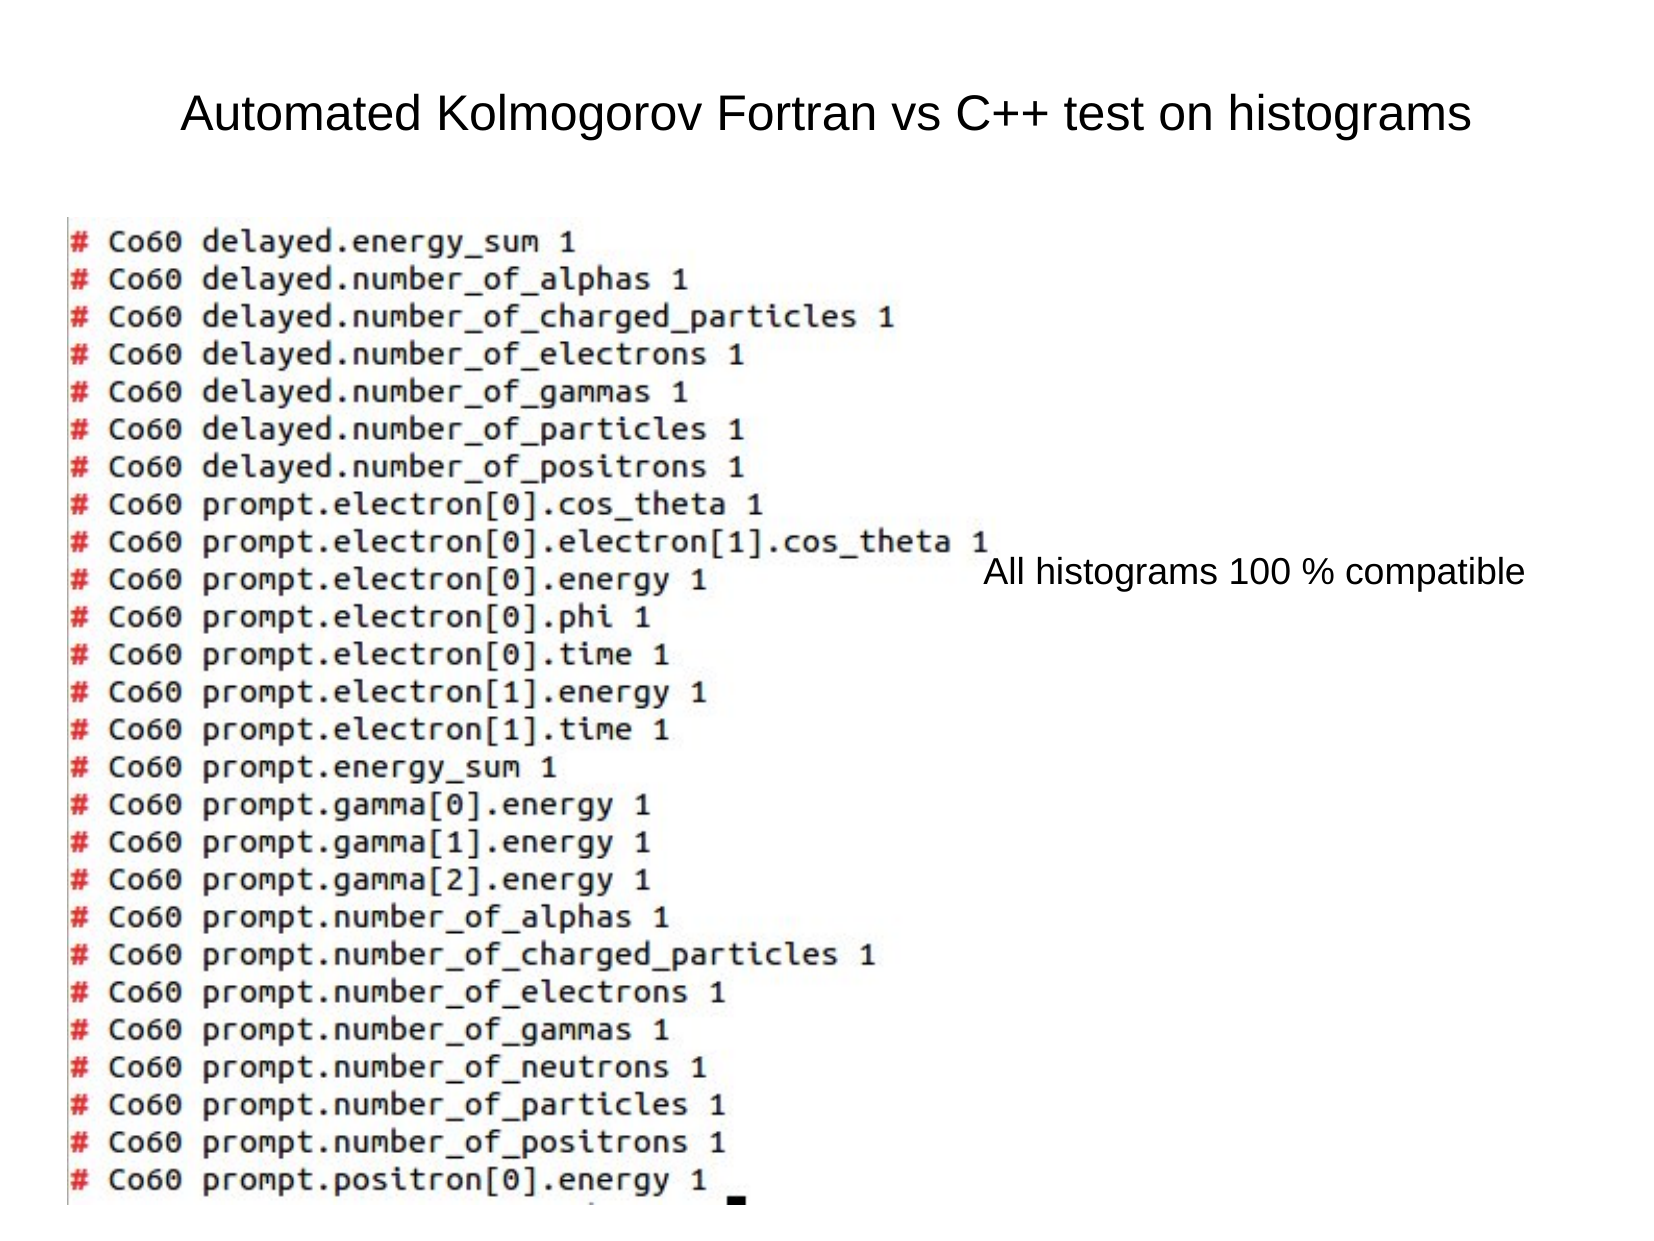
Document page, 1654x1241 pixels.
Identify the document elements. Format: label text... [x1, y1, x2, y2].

picture [67, 217, 1063, 1205]
text_box All histograms 100 % compatible [968, 543, 1541, 601]
title Automated Kolmogorov Fortran vs C++ test on histograms [82, 49, 1571, 178]
